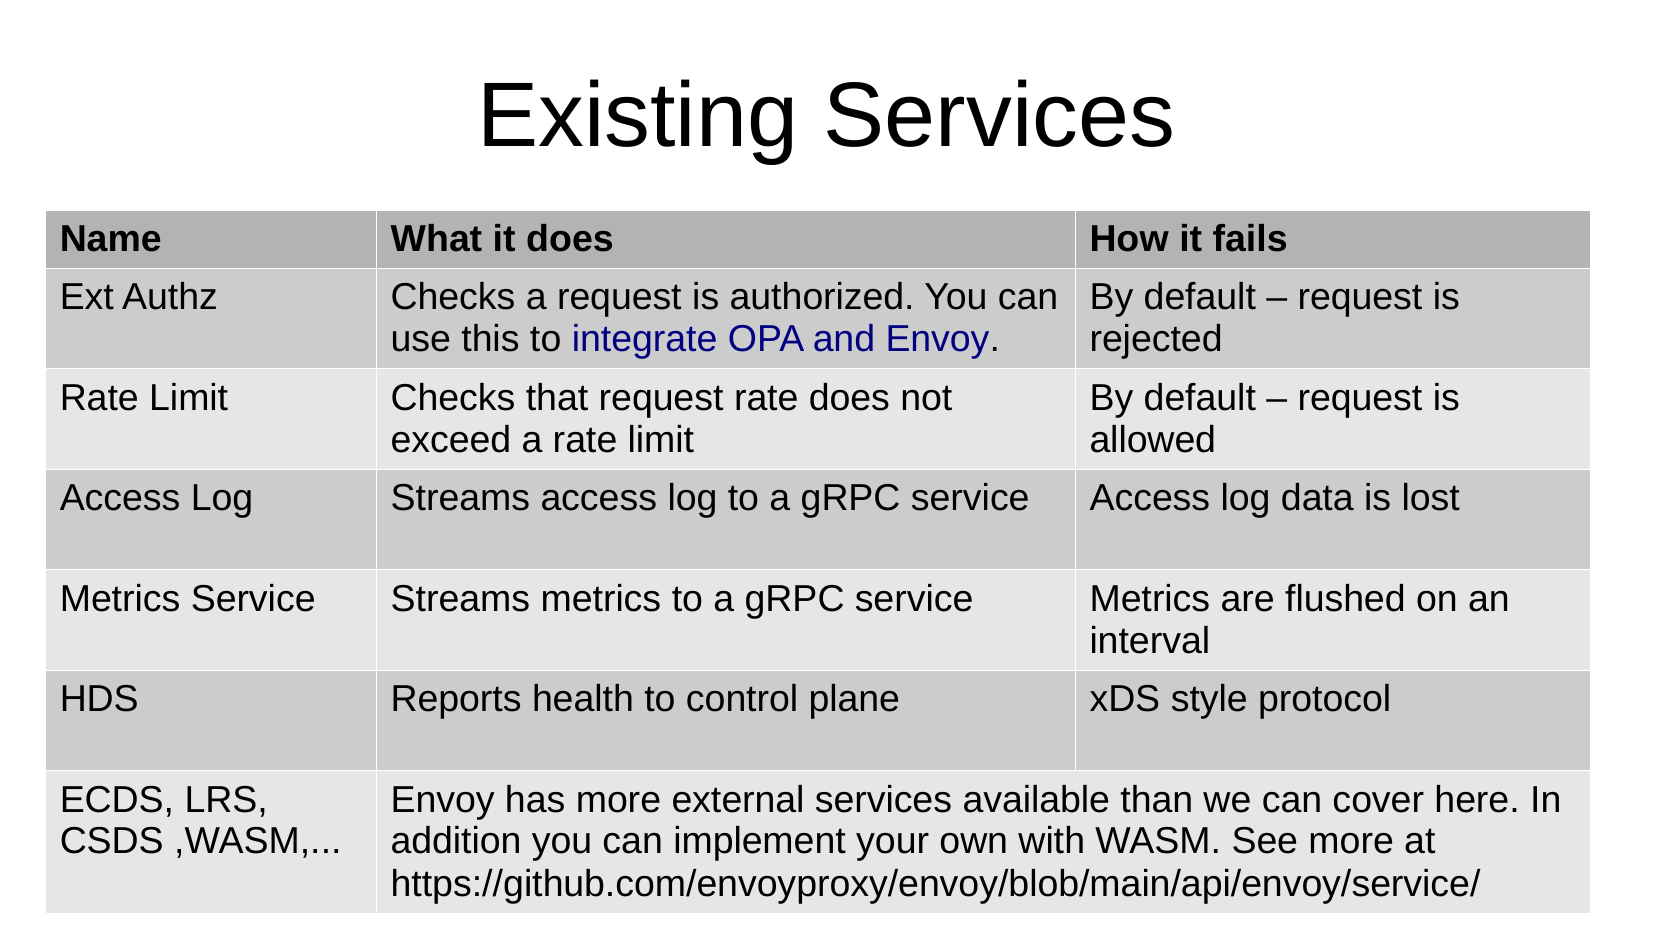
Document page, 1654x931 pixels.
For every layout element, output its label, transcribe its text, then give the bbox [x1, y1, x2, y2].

table_cell Ext Authz [46, 269, 376, 368]
table_cell Metrics Service [46, 570, 376, 670]
table_cell Access Log [46, 470, 376, 569]
table_cell xDS style protocol [1076, 671, 1590, 770]
table_header What it does [377, 211, 1075, 268]
table_header How it fails [1076, 211, 1590, 268]
table_cell Reports health to control plane [377, 671, 1075, 770]
table_cell Access log data is lost [1076, 470, 1590, 569]
table_header Name [46, 211, 376, 268]
table_cell By default – request is rejected [1076, 269, 1590, 368]
table_cell Streams access log to a gRPC service [377, 470, 1075, 569]
table_cell Envoy has more external services available than we can cover here. In addition you can implement your own with WASM. See more at https://github.com/envoyproxy/envoy/blob/main/api/envoy/service/ [377, 771, 1590, 913]
table_cell Metrics are flushed on an interval [1076, 570, 1590, 670]
table_cell HDS [46, 671, 376, 770]
table_cell Streams metrics to a gRPC service [377, 570, 1075, 670]
table_cell ECDS, LRS, CSDS ,WASM,... [46, 771, 376, 913]
table_cell Checks that request rate does not exceed a rate limit [377, 369, 1075, 469]
table_cell By default – request is allowed [1076, 369, 1590, 469]
title Existing Services [82, 37, 1571, 193]
table_cell Rate Limit [46, 369, 376, 469]
table_cell Checks a request is authorized. You can use this to integrate OPA and Envoy. [377, 269, 1075, 368]
